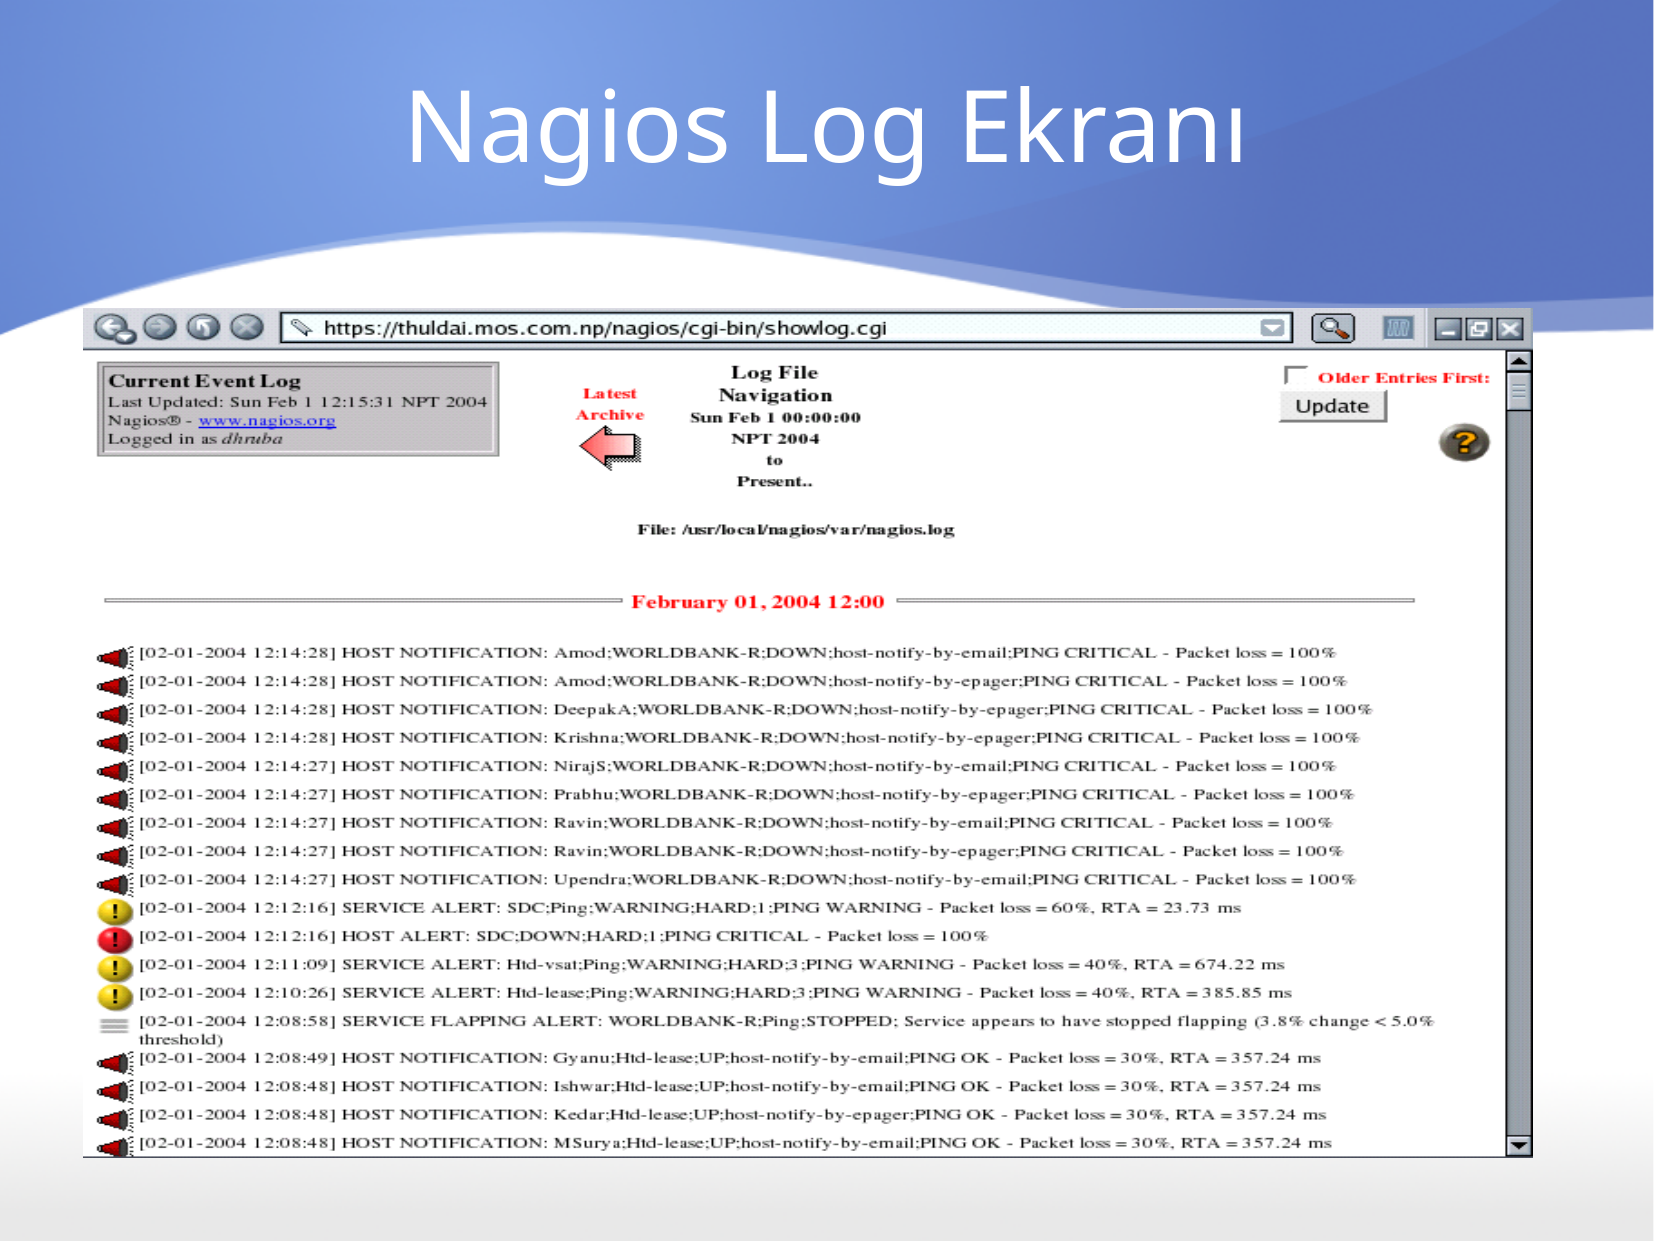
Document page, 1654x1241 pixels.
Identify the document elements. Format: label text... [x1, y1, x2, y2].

picture [0, 0, 1654, 1241]
title Nagios Log Ekranı [82, 19, 1571, 228]
